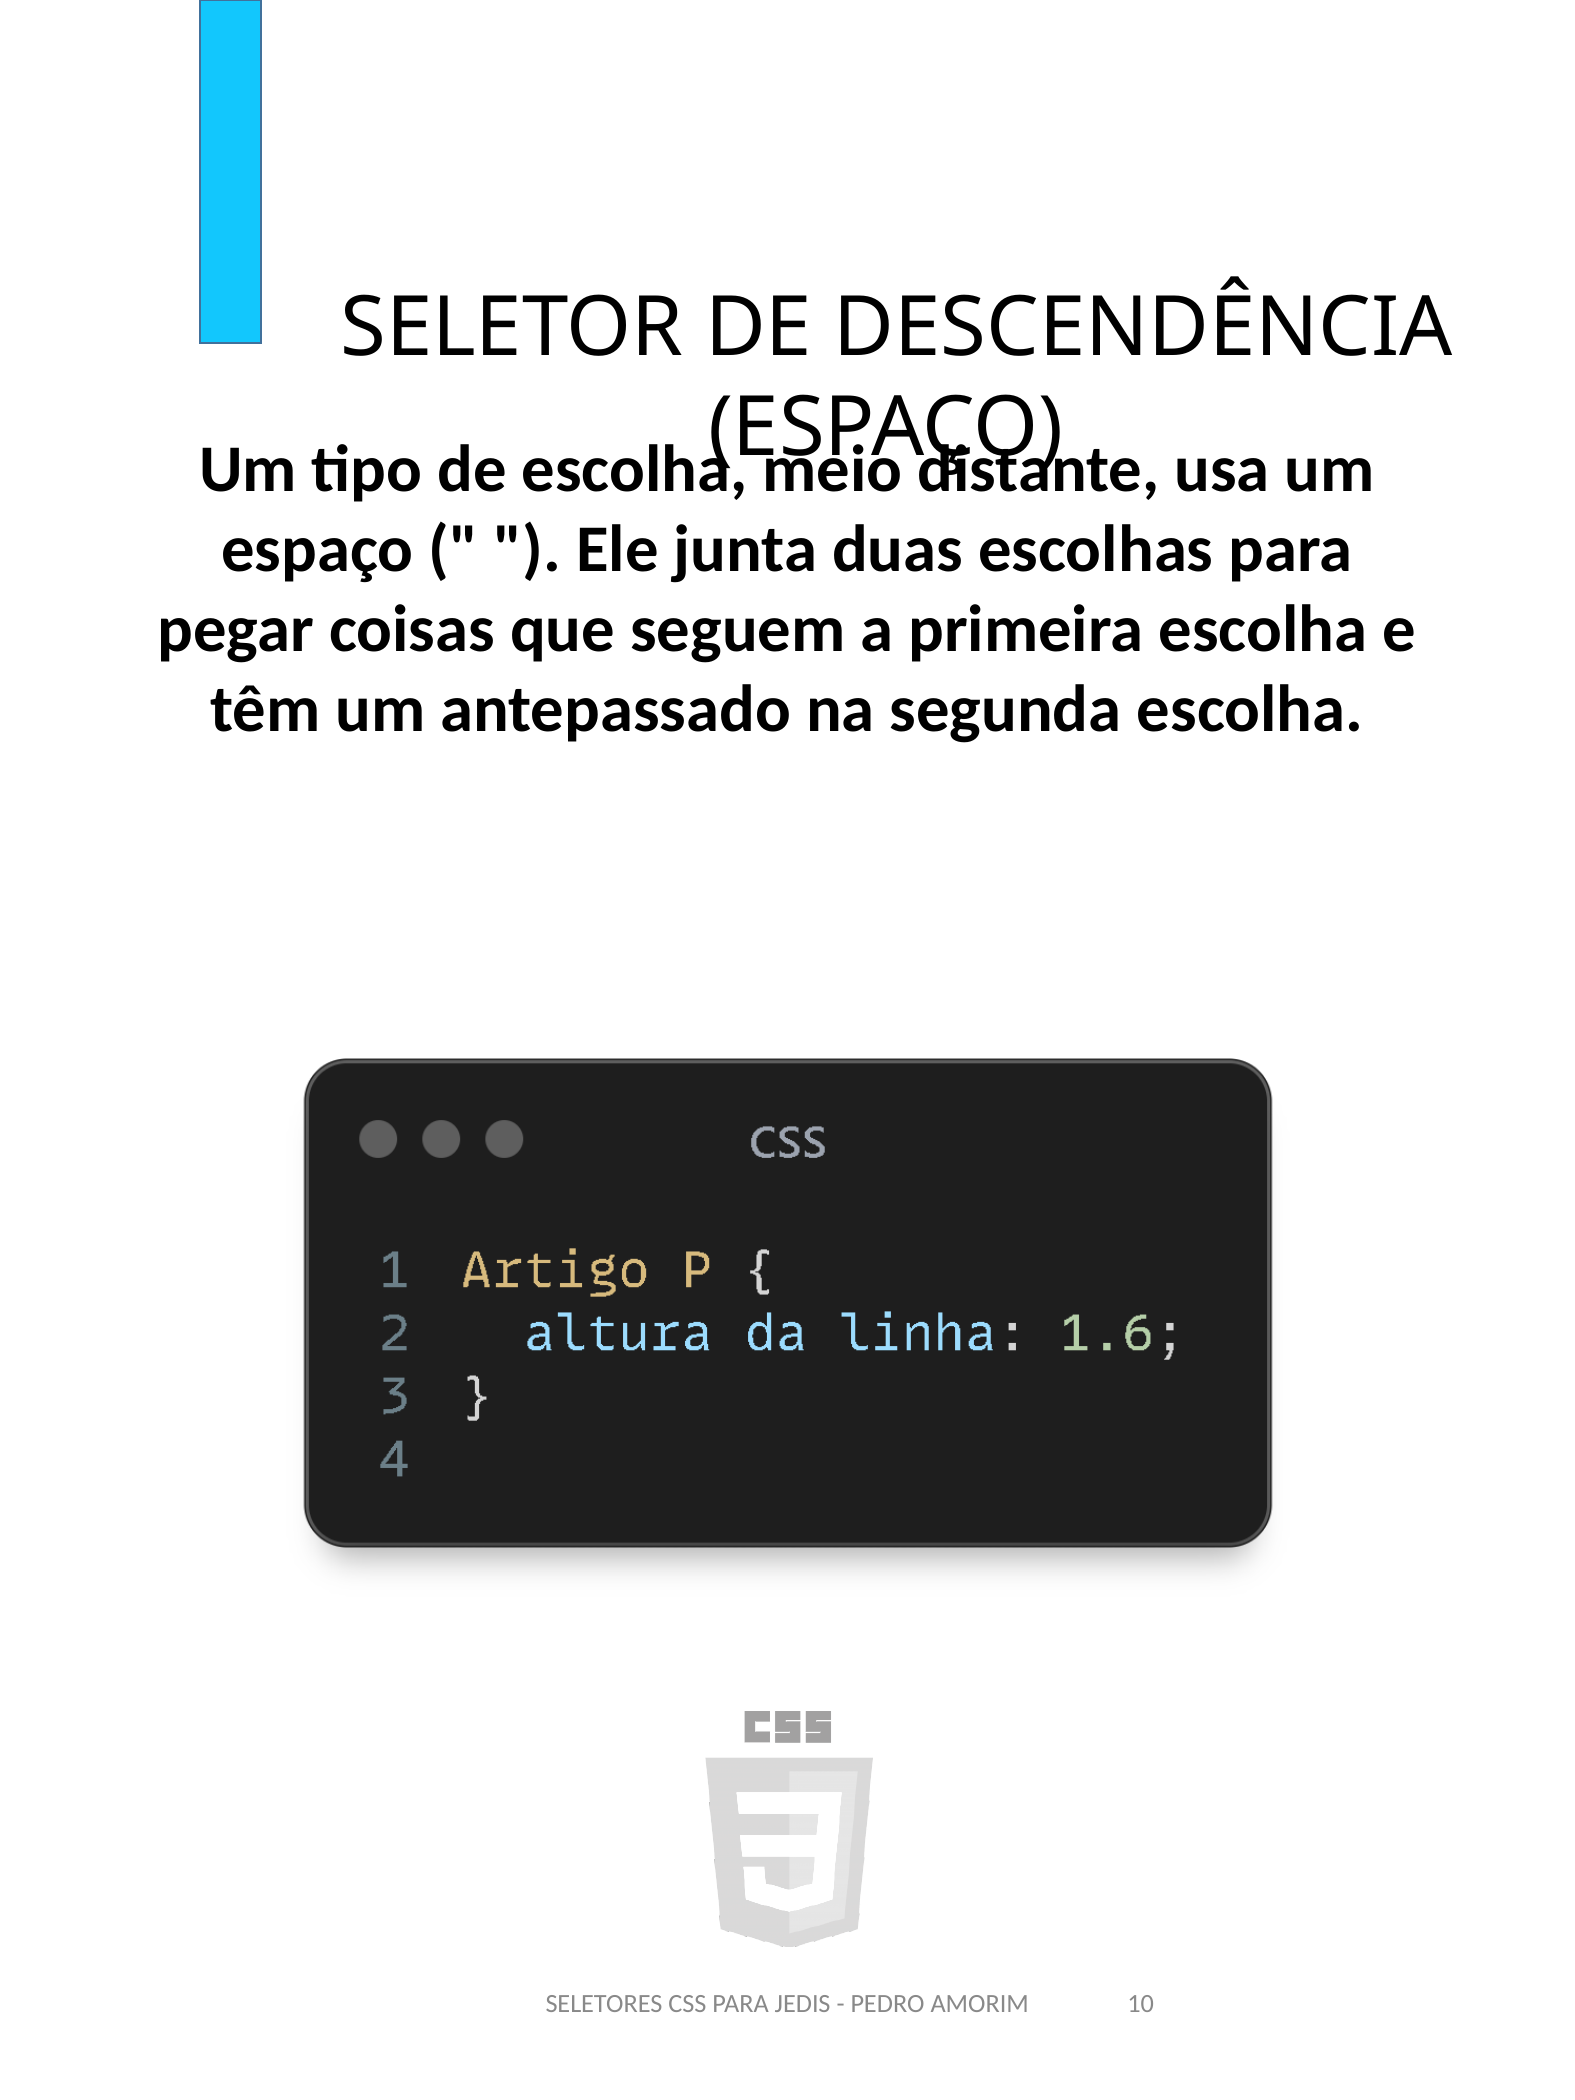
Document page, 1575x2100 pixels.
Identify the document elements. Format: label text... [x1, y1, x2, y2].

text_box SELETOR DE DESCENDÊNCIA (ESPAÇO) [260, 264, 1534, 381]
text_box [200, 0, 261, 343]
text_box 10 [1112, 1946, 1467, 2059]
text_box Um tipo de escolha, meio distante, usa um espaço (" "). Ele junta duas escolhas para pegar coisas que seguem a primeira escolha e têm um antepassado na segunda escolha. [136, 418, 1439, 753]
picture [0, 830, 1575, 1947]
text_box SELETORES CSS PARA JEDIS - PEDRO AMORIM [521, 1946, 1054, 2059]
